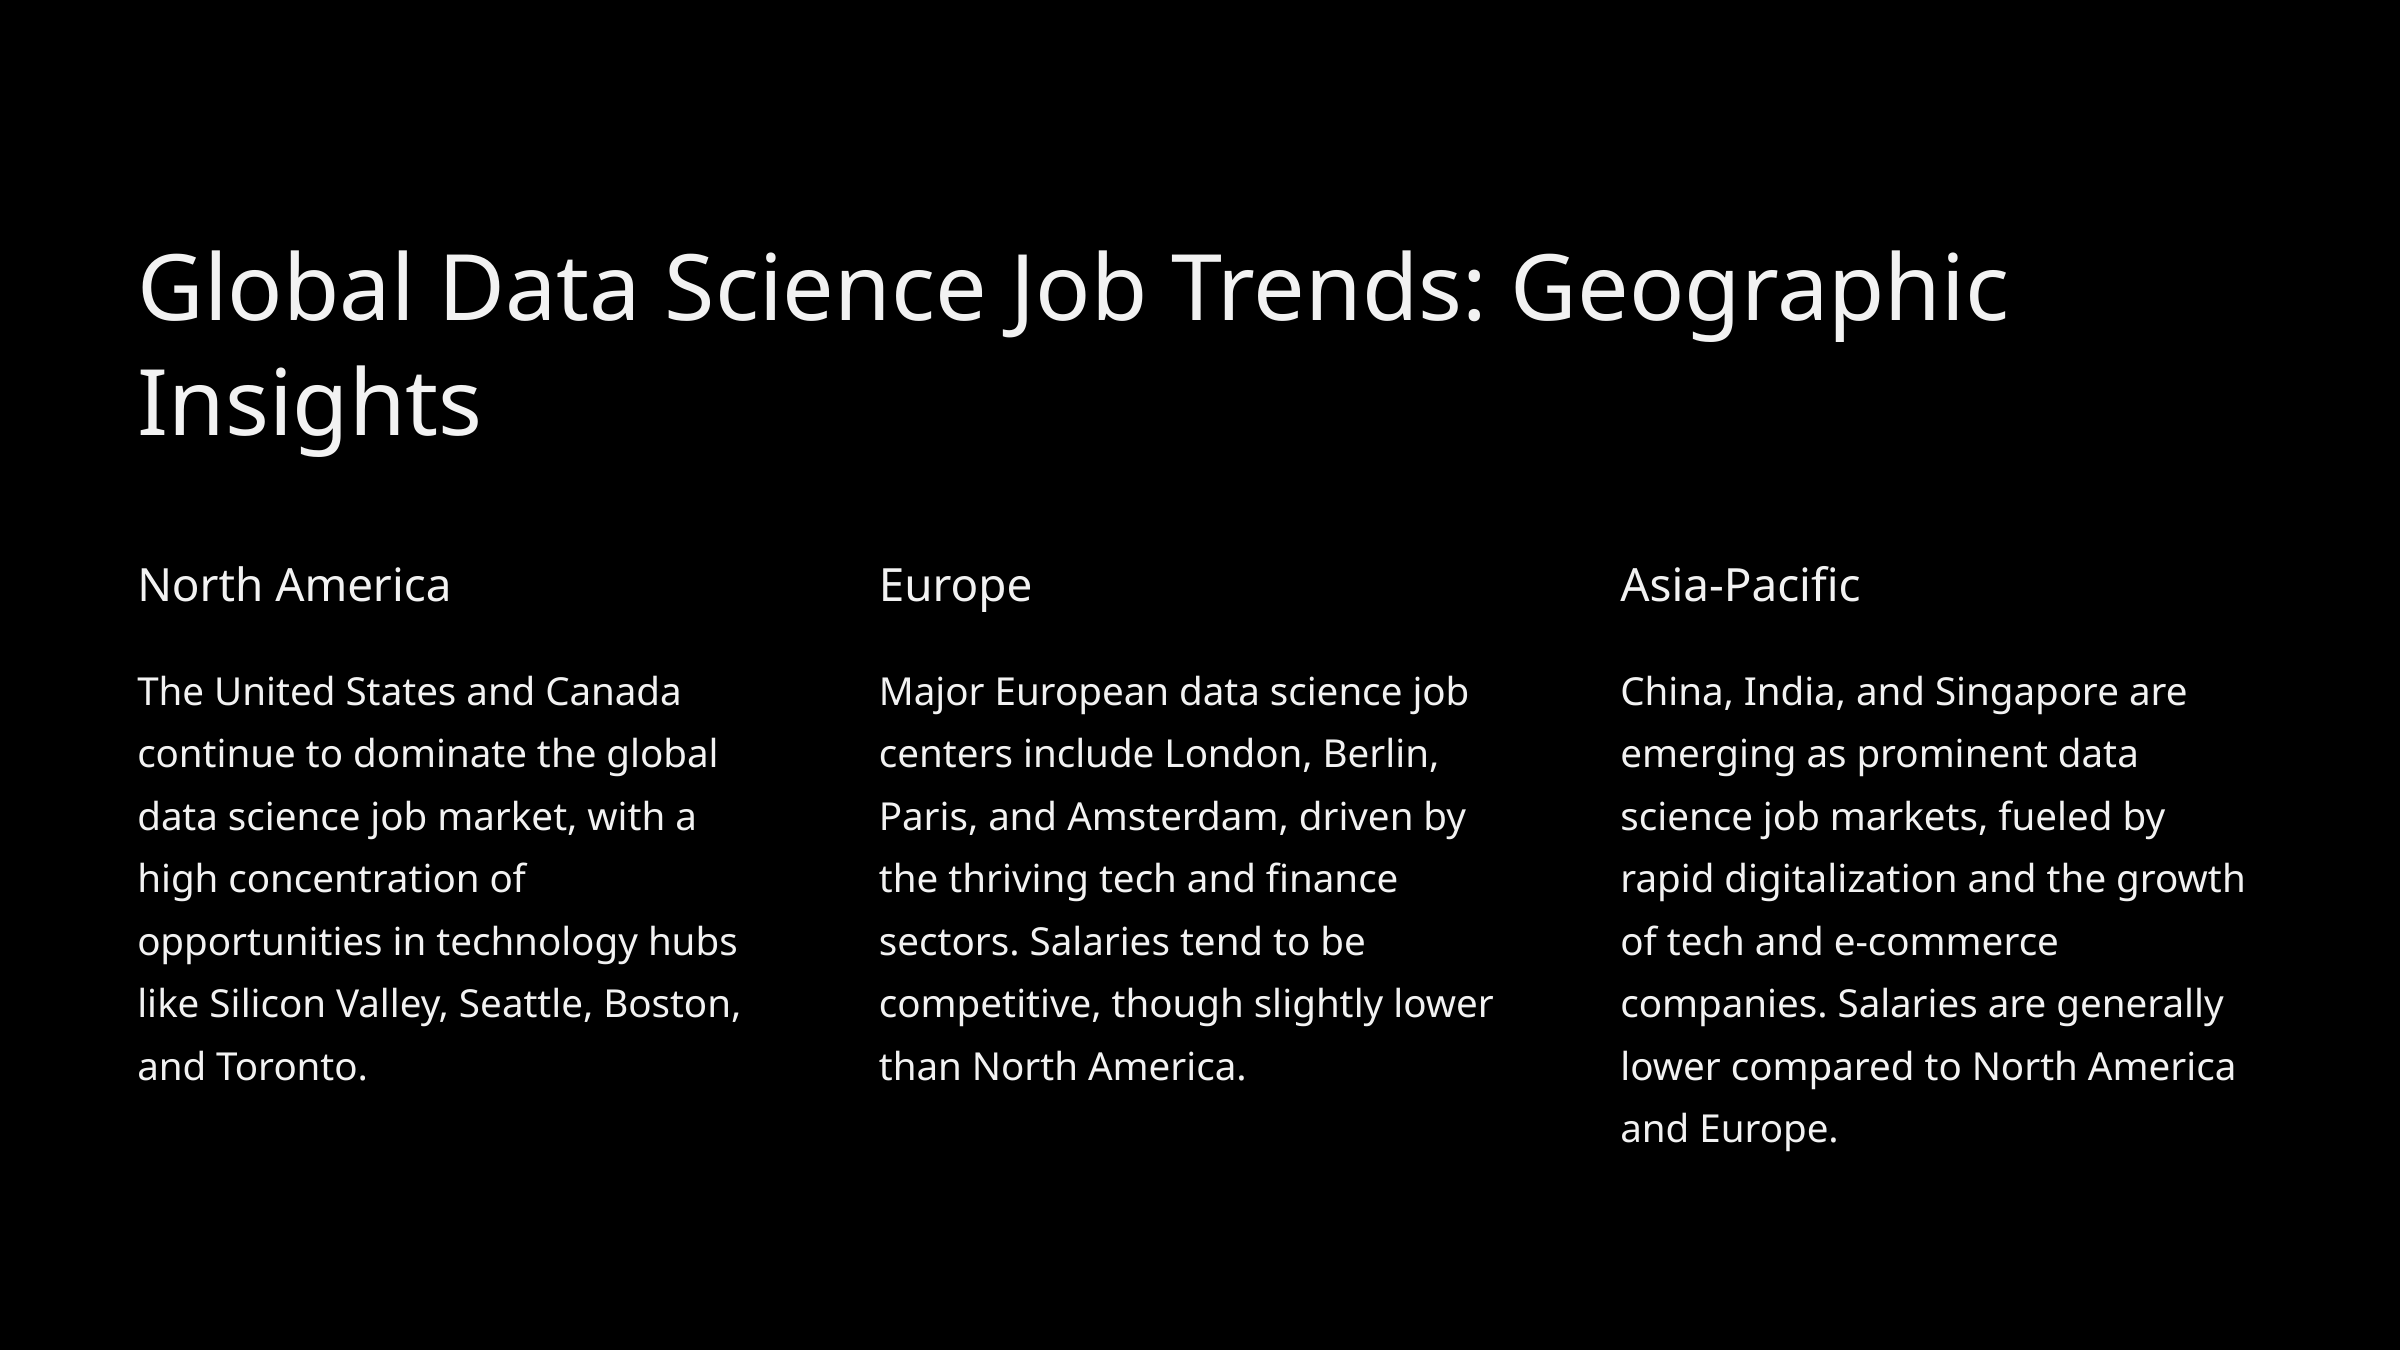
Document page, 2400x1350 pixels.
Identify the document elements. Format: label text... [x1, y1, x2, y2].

text_box Europe [879, 553, 1341, 611]
text_box Asia-Pacific [1620, 553, 2082, 611]
text_box China, India, and Singapore are emerging as prominent data science job markets, fueled by rapid digitalization and the growth of tech and e-commerce companies. Salaries are generally lower compared to North America and Europe. [1620, 650, 2265, 1090]
text_box Major European data science job centers include London, Berlin, Paris, and Amsterdam, driven by the thriving tech and finance sectors. Salaries tend to be competitive, though slightly lower than North America. [879, 650, 1523, 1028]
text_box Global Data Science Job Trends: Geographic Insights [305, 392, 333, 429]
text_box Global Data Science Job Trends: Geographic Insights [137, 224, 2263, 455]
text_box North America [137, 553, 599, 611]
text_box Europe [986, 579, 999, 598]
text_box The United States and Canada continue to dominate the global data science job market, with a high concentration of opportunities in technology hubs like Silicon Valley, Seattle, Boston, and Toronto. [137, 650, 782, 1028]
